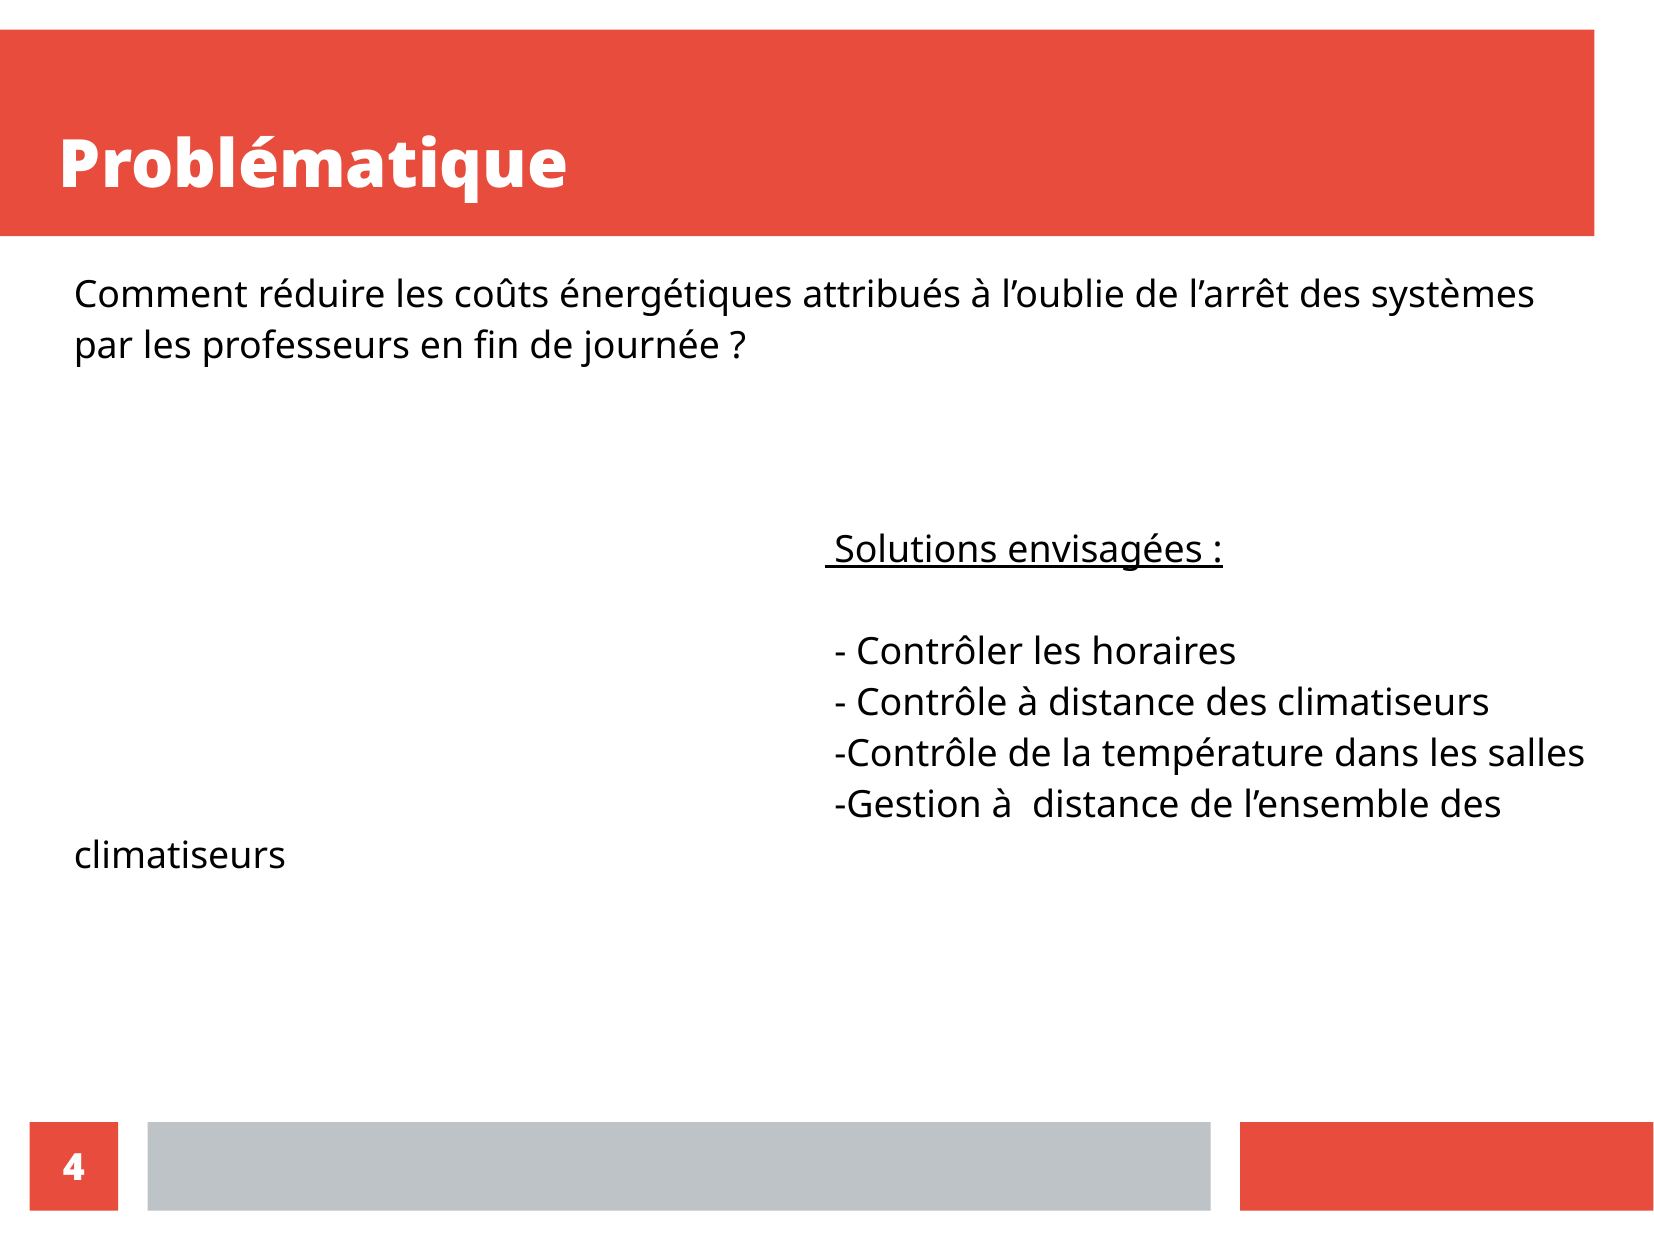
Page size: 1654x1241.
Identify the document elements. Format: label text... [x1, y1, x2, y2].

title Problématique [59, 59, 1595, 207]
text_box Comment réduire les coûts énergétiques attribués à l’oublie de l’arrêt des systèmes par les professeurs en fin de journée ? Solutions envisagées : - Contrôler les horaires - Contrôle à distance des climatiseurs -Contrôle de la température dans les salles -Gestion à distance de l’ensemble des climatiseurs [59, 259, 1619, 843]
